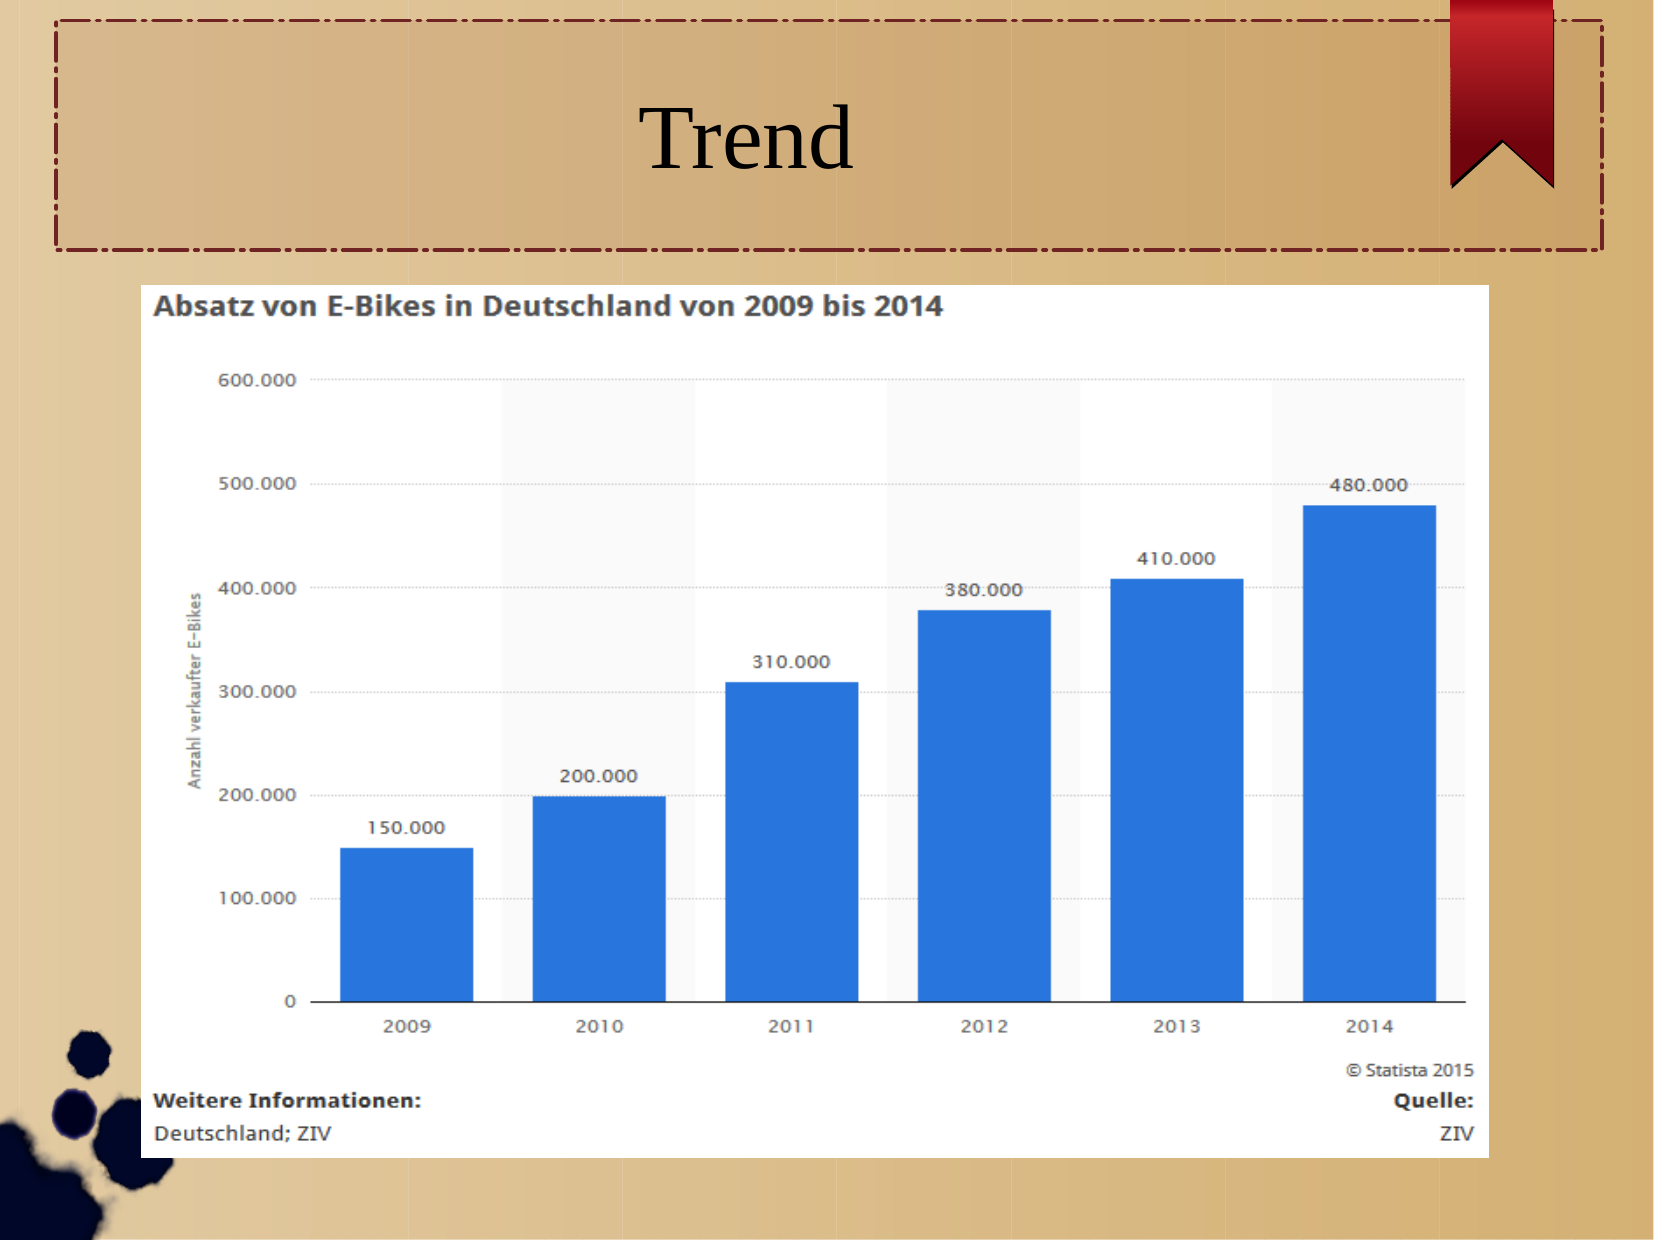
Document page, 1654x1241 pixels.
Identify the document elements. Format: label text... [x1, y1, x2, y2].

title Trend [82, 47, 1412, 229]
picture [141, 285, 1489, 1158]
